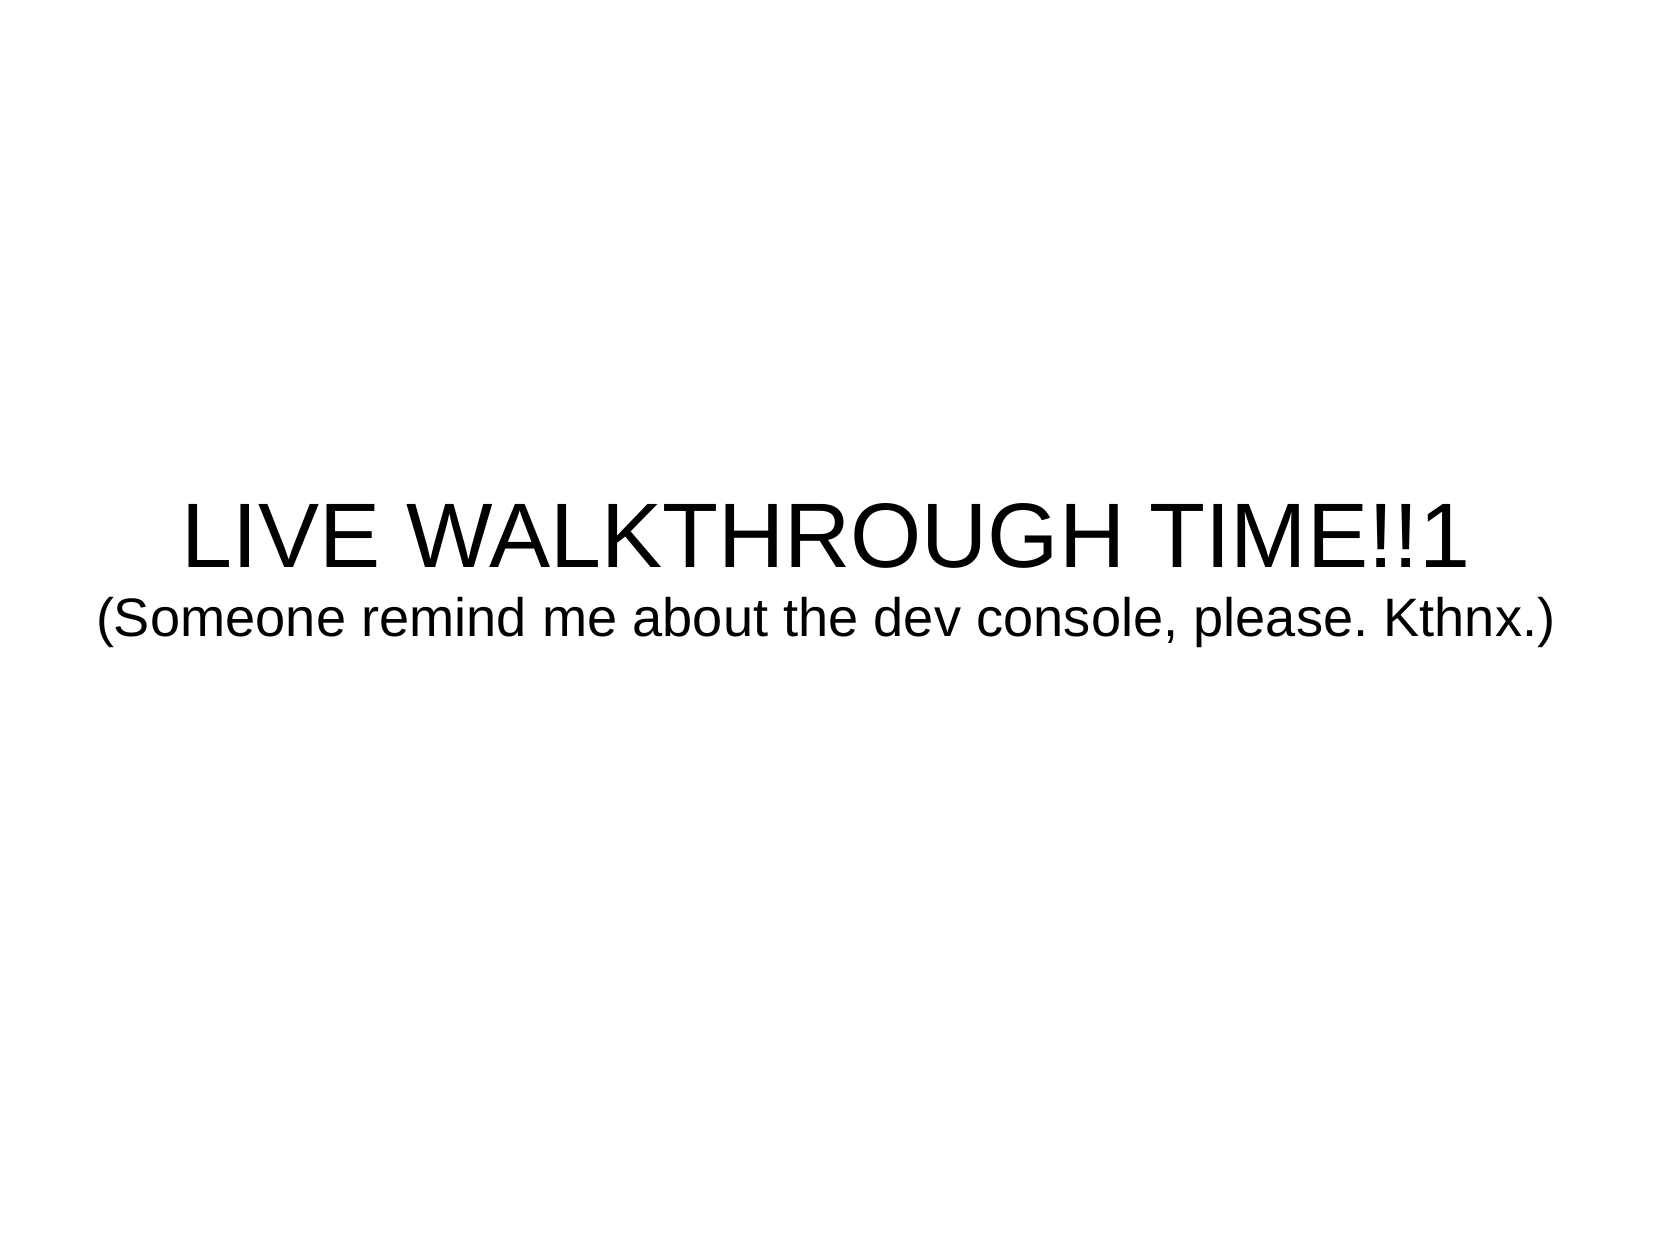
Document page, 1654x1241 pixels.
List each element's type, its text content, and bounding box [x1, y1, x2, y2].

title LIVE WALKTHROUGH TIME!!1 (Someone remind me about the dev console, please. Kthnx.) [82, 462, 1571, 670]
